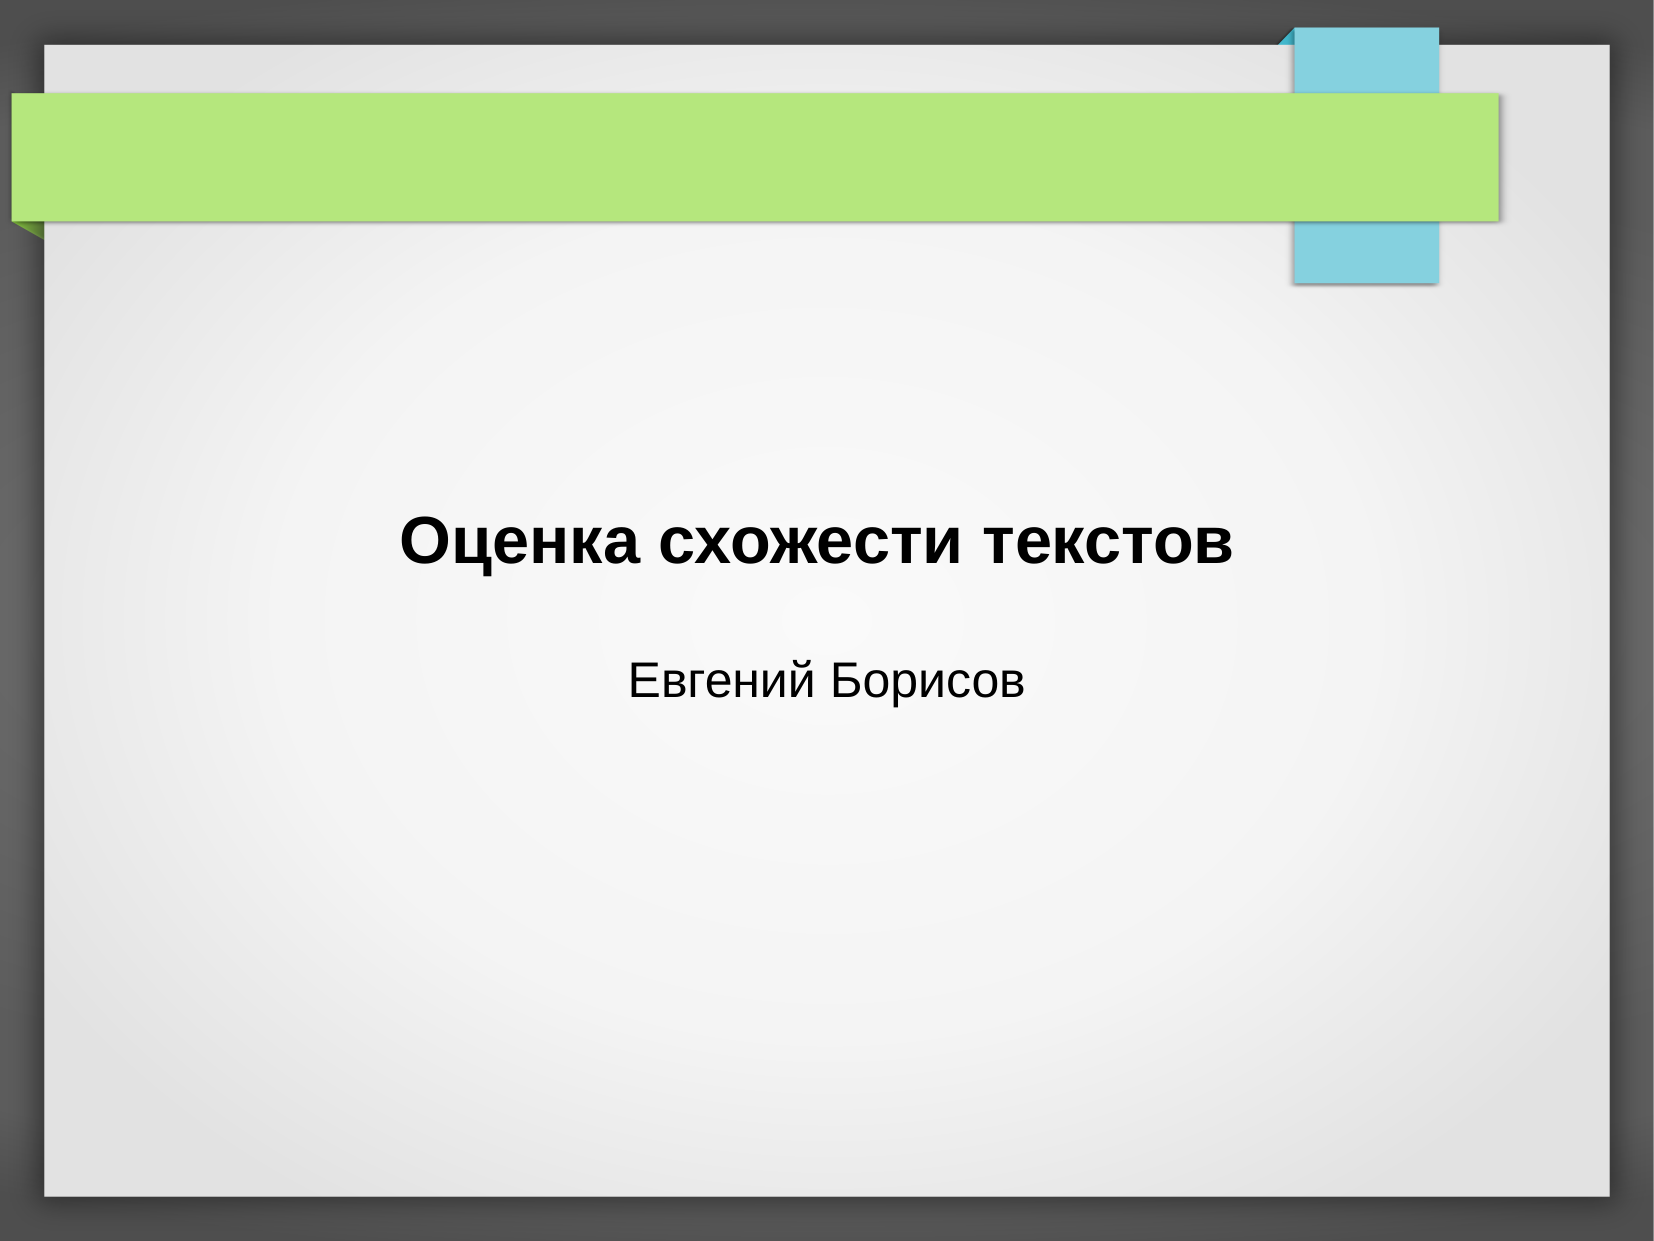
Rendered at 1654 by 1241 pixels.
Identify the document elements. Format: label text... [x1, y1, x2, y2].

picture [0, 0, 1654, 1241]
subtitle Оценка схожести текстов Евгений Борисов [82, 290, 1571, 1010]
